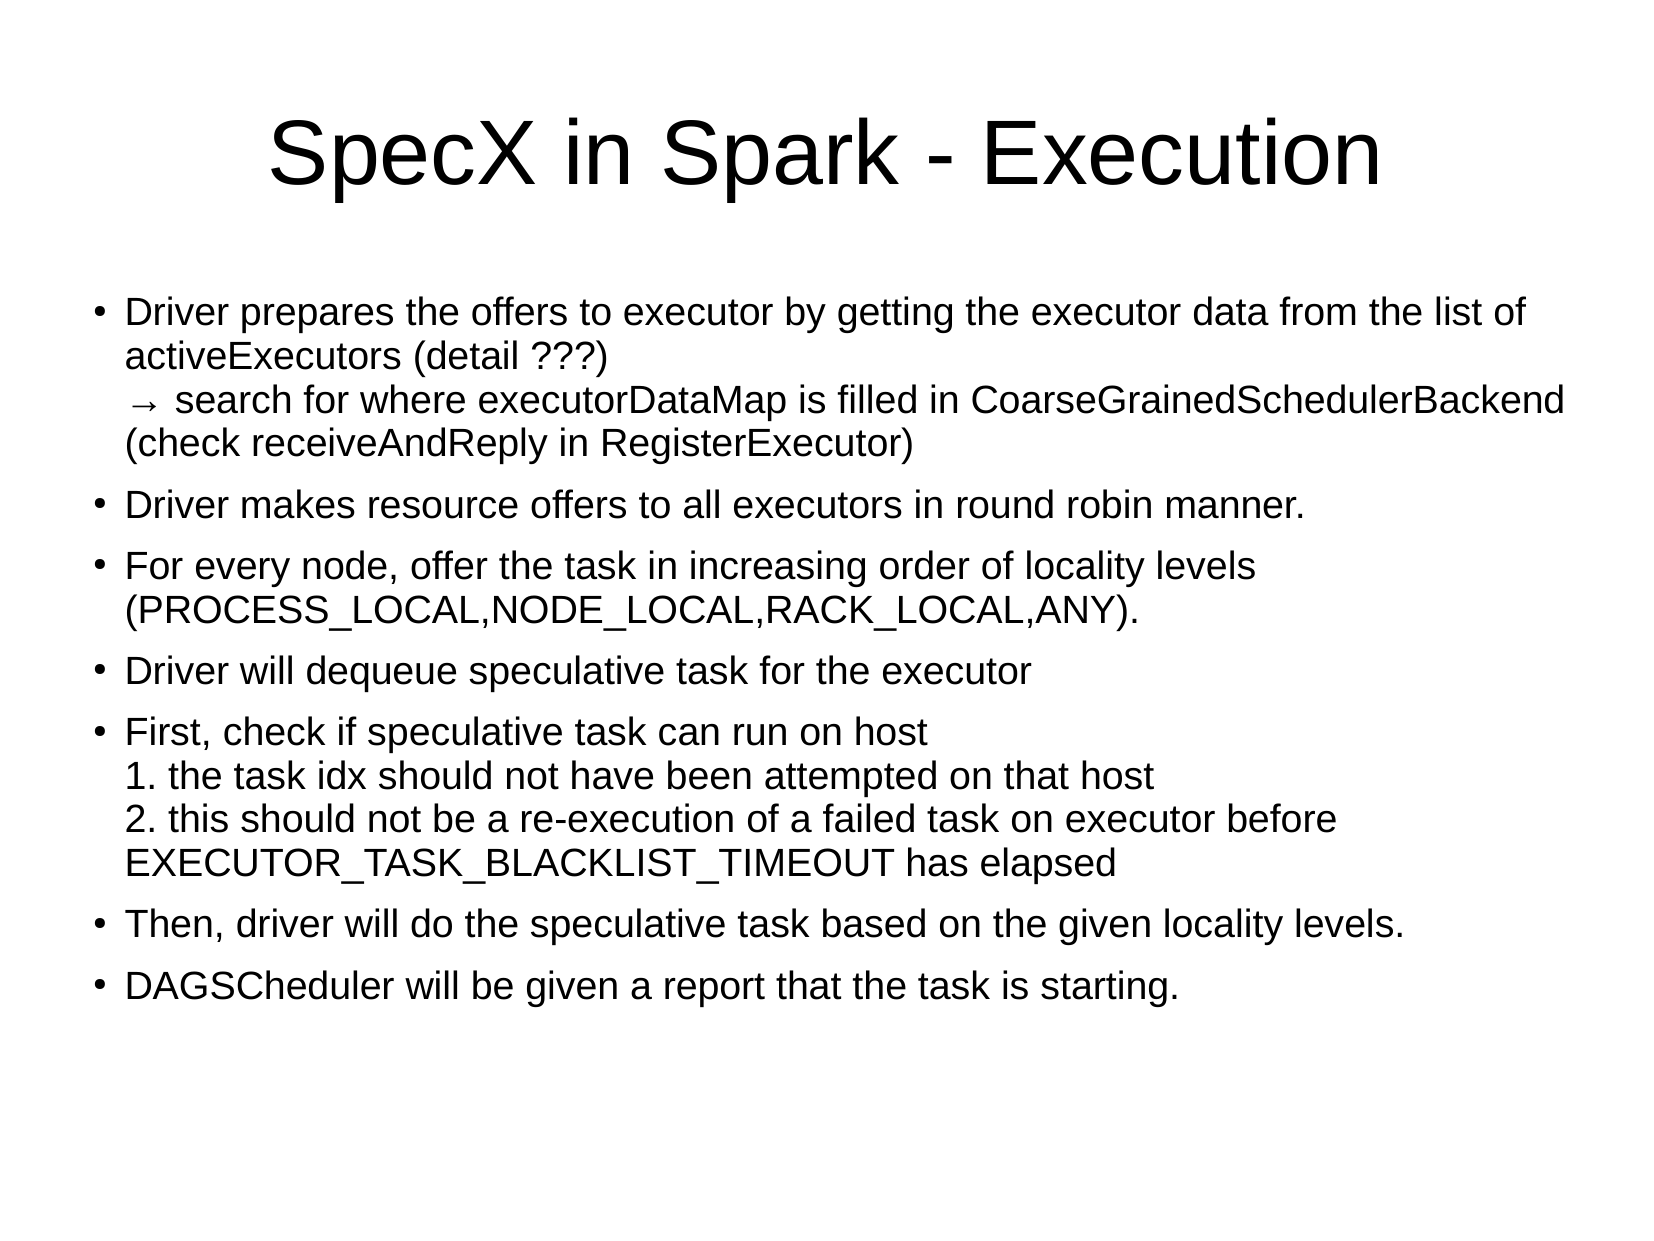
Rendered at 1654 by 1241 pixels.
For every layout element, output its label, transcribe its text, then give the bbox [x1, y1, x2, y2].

title SpecX in Spark - Execution [82, 49, 1571, 257]
list Driver prepares the offers to executor by getting the executor data from the list of activeExecutors (detail ???) → search for where executorDataMap is filled in CoarseGrainedSchedulerBackend (check receiveAndReply in RegisterExecutor) Driver makes resource offers to all executors in round robin manner. For every node, offer the task in increasing order of locality levels (PROCESS_LOCAL,NODE_LOCAL,RACK_LOCAL,ANY). Driver will dequeue speculative task for the executor First, check if speculative task can run on host 1. the task idx should not have been attempted on that host 2. this should not be a re-execution of a failed task on executor before EXECUTOR_TASK_BLACKLIST_TIMEOUT has elapsed Then, driver will do the speculative task based on the given locality levels. DAGSCheduler will be given a report that the task is starting. [82, 290, 1571, 1010]
